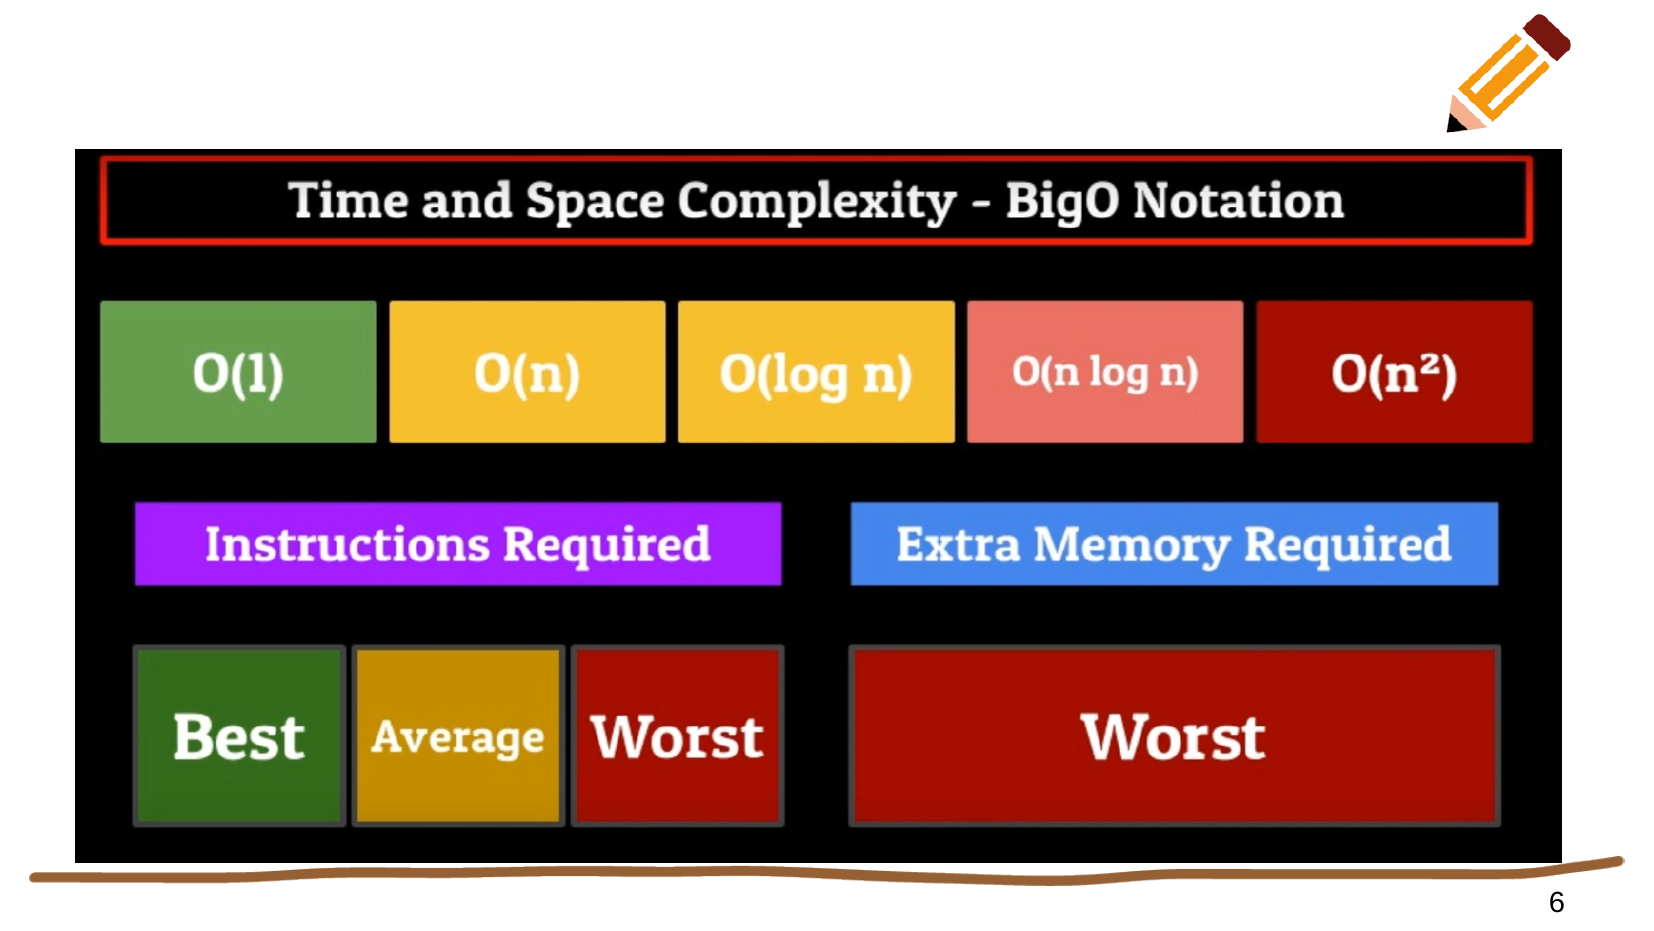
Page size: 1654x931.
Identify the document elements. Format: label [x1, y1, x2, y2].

picture [29, 149, 1625, 886]
picture [1446, 14, 1571, 133]
